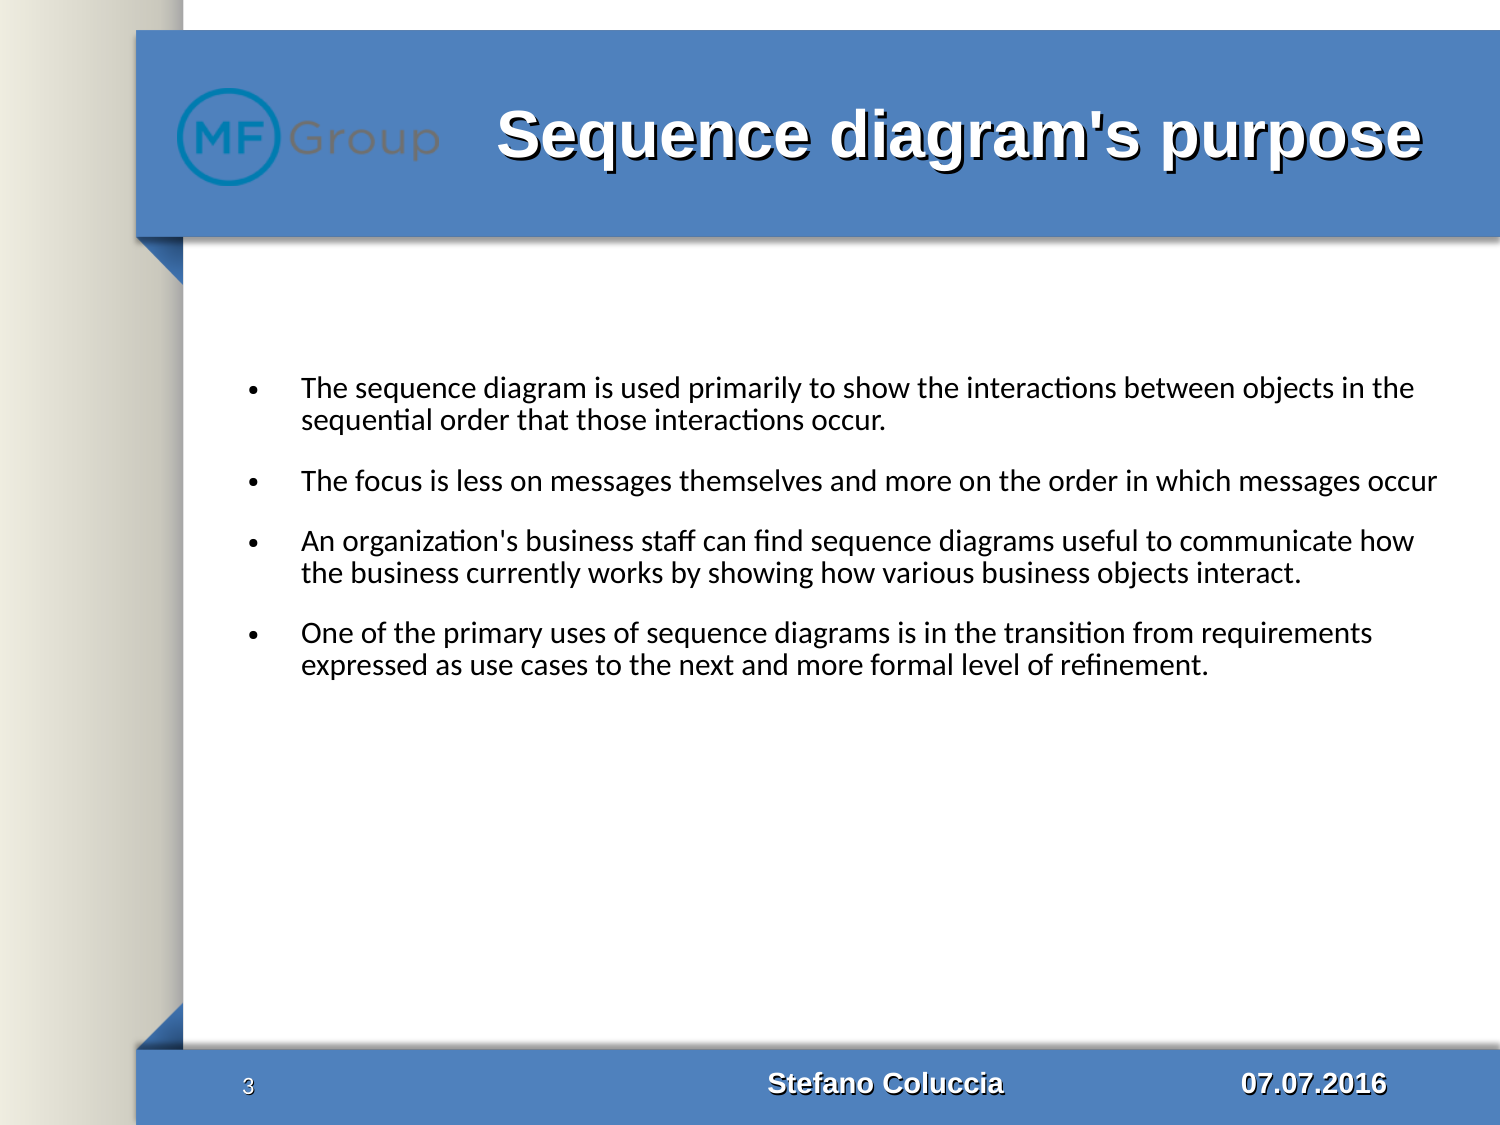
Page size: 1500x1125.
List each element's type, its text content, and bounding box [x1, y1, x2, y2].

title Sequence diagram's purpose [472, 57, 1447, 211]
list The sequence diagram is used primarily to show the interactions between objects in the sequential order that those interactions occur. The focus is less on messages themselves and more on the order in which messages occur An organization's business staff can find sequence diagrams useful to communicate how the business currently works by showing how various business objects interact. One of the primary uses of sequence diagrams is in the transition from requirements expressed as use cases to the next and more formal level of refinement. [230, 262, 1447, 1005]
title 07.07.2016 [1151, 1065, 1477, 1103]
title Stefano Coluccia [738, 1065, 1034, 1103]
picture [0, 0, 1500, 1125]
